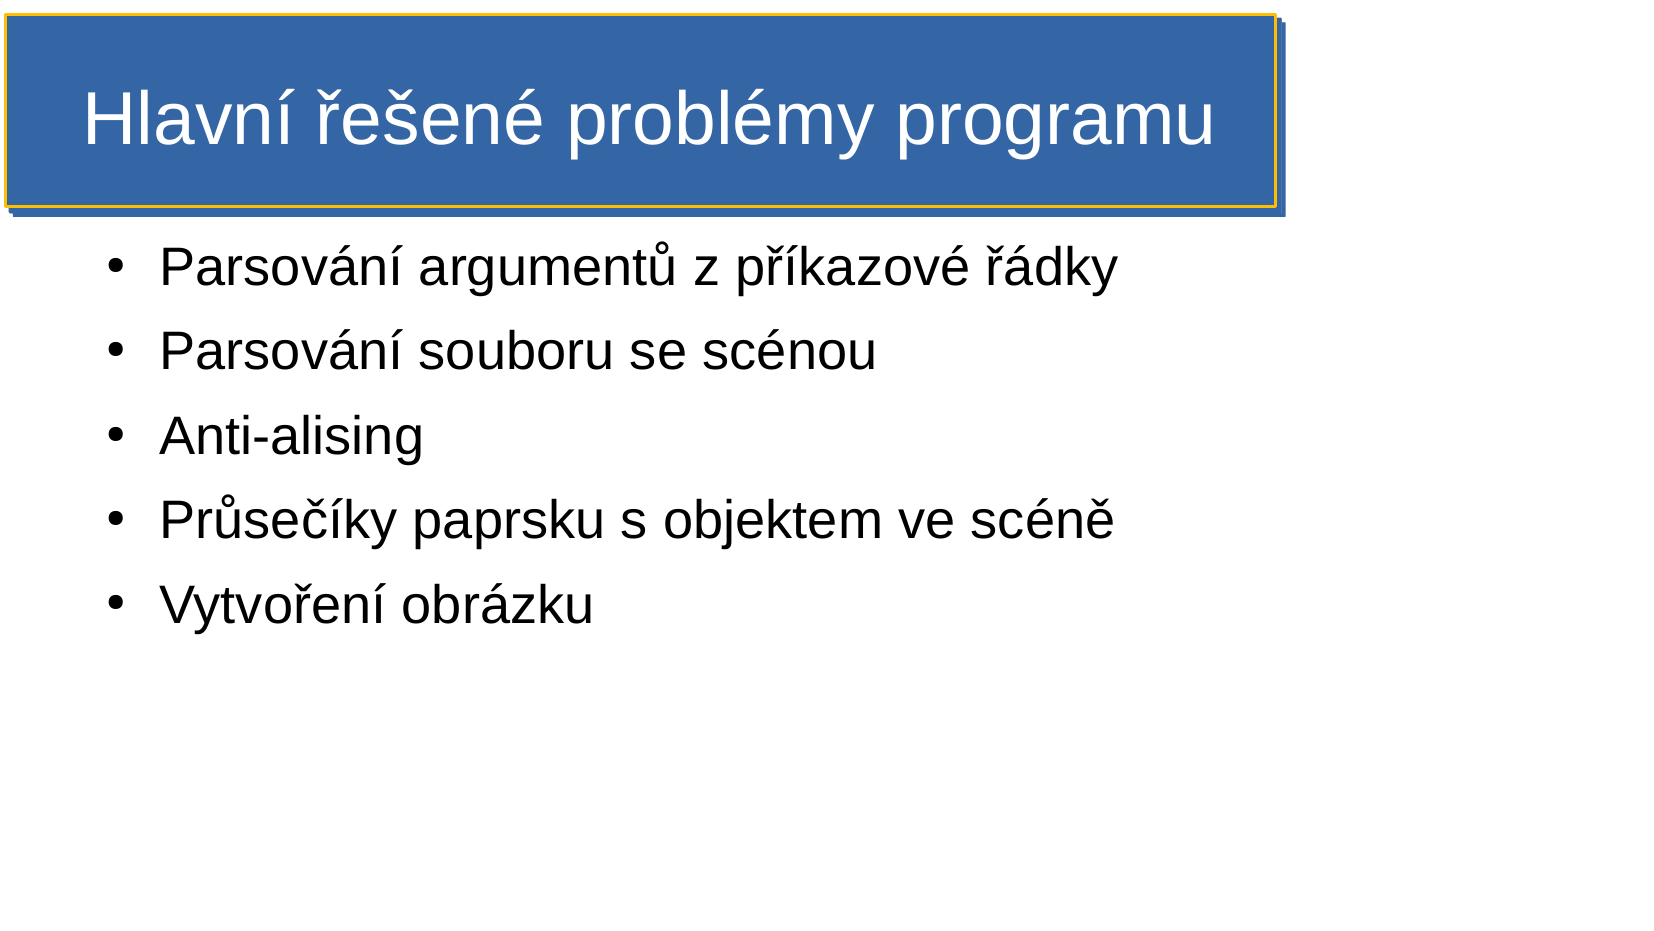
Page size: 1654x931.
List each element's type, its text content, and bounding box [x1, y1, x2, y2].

title Hlavní řešené problémy programu [82, 44, 1235, 192]
list Parsování argumentů z příkazové řádky Parsování souboru se scénou Anti-alising Průsečíky paprsku s objektem ve scéně Vytvoření obrázku [88, 236, 1565, 798]
